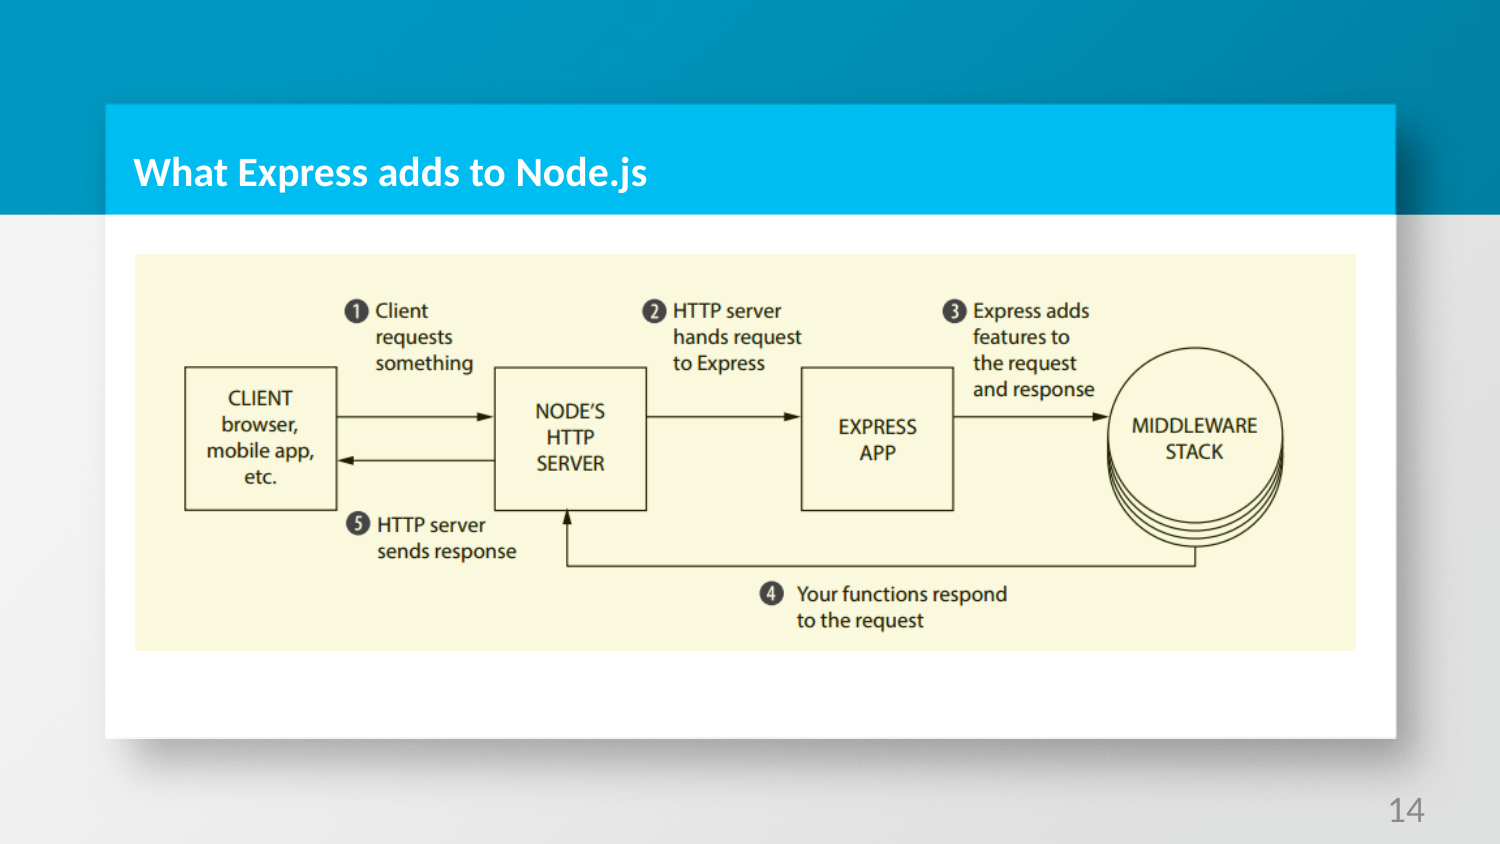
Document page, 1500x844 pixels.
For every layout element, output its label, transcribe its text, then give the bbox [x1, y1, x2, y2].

title What Express adds to Node.js [131, 142, 901, 196]
picture [0, 215, 1500, 844]
